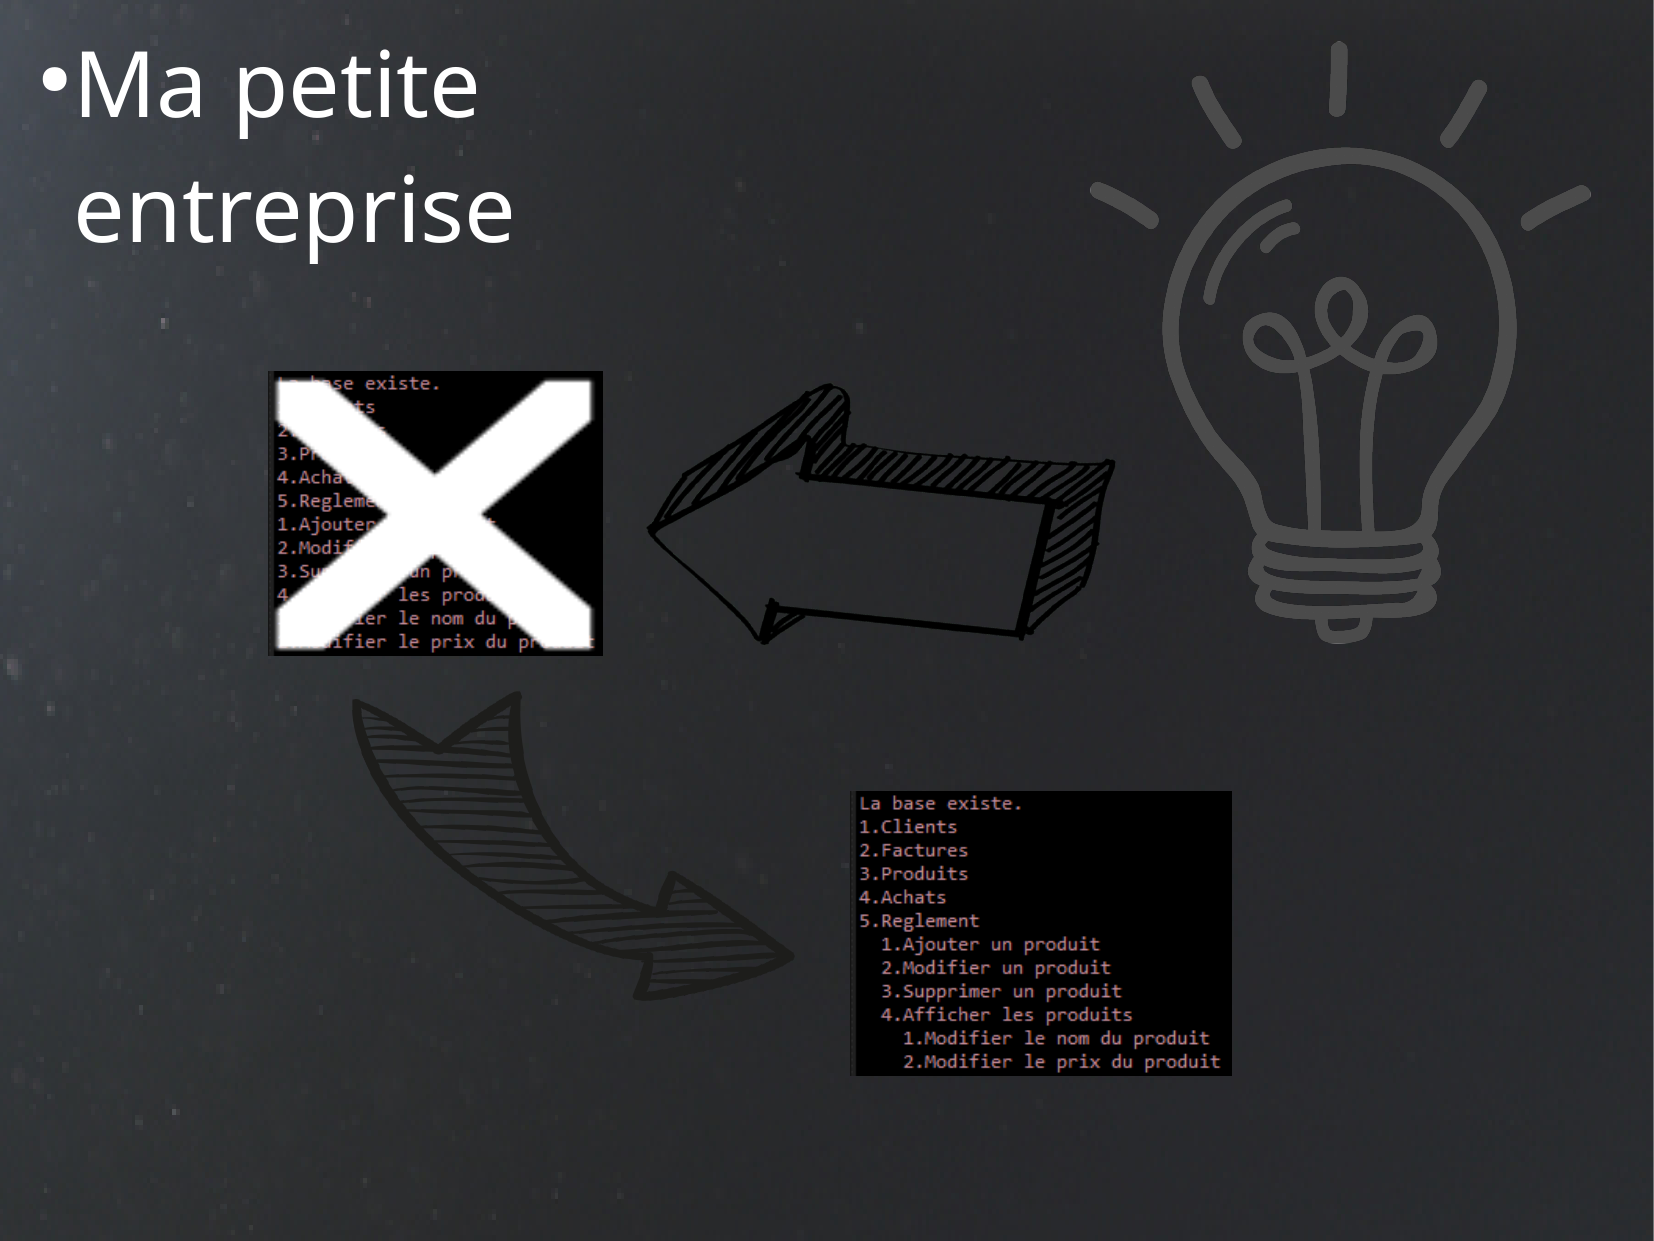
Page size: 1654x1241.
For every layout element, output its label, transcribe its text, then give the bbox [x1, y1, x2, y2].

text_box Ma petite entreprise [23, 11, 709, 137]
picture [0, 0, 1654, 1241]
